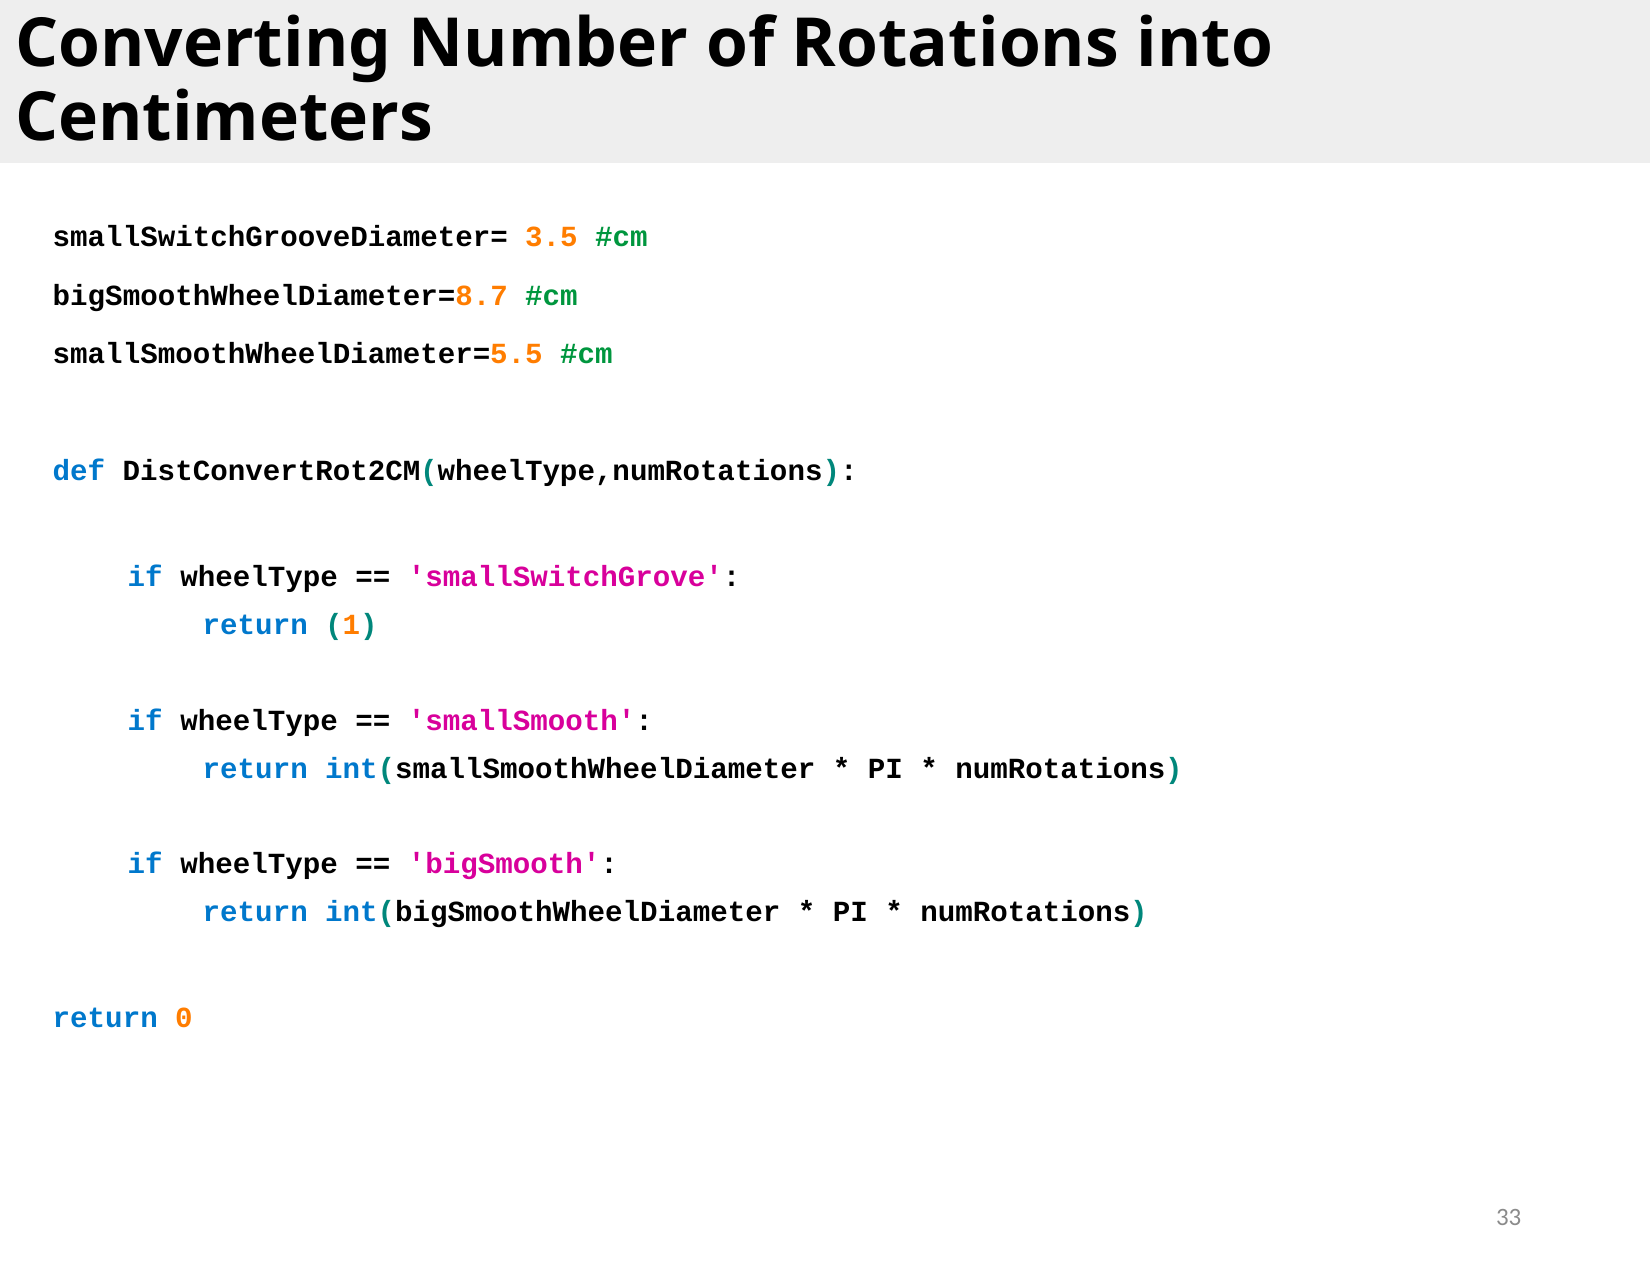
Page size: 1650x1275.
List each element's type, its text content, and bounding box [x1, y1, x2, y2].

title Converting Number of Rotations into Centimeters [0, 0, 1650, 163]
list smallSwitchGrooveDiameter= 3.5 #cm bigSmoothWheelDiameter=8.7 #cm smallSmoothWheelDiameter=5.5 #cm def DistConvertRot2CM(wheelType,numRotations): if wheelType == 'smallSwitchGrove': return (1) if wheelType == 'smallSmooth': return int(smallSmoothWheelDiameter * PI * numRotations) if wheelType == 'bigSmooth': return int(bigSmoothWheelDiameter * PI * numRotations) return 0 [37, 207, 1595, 1201]
